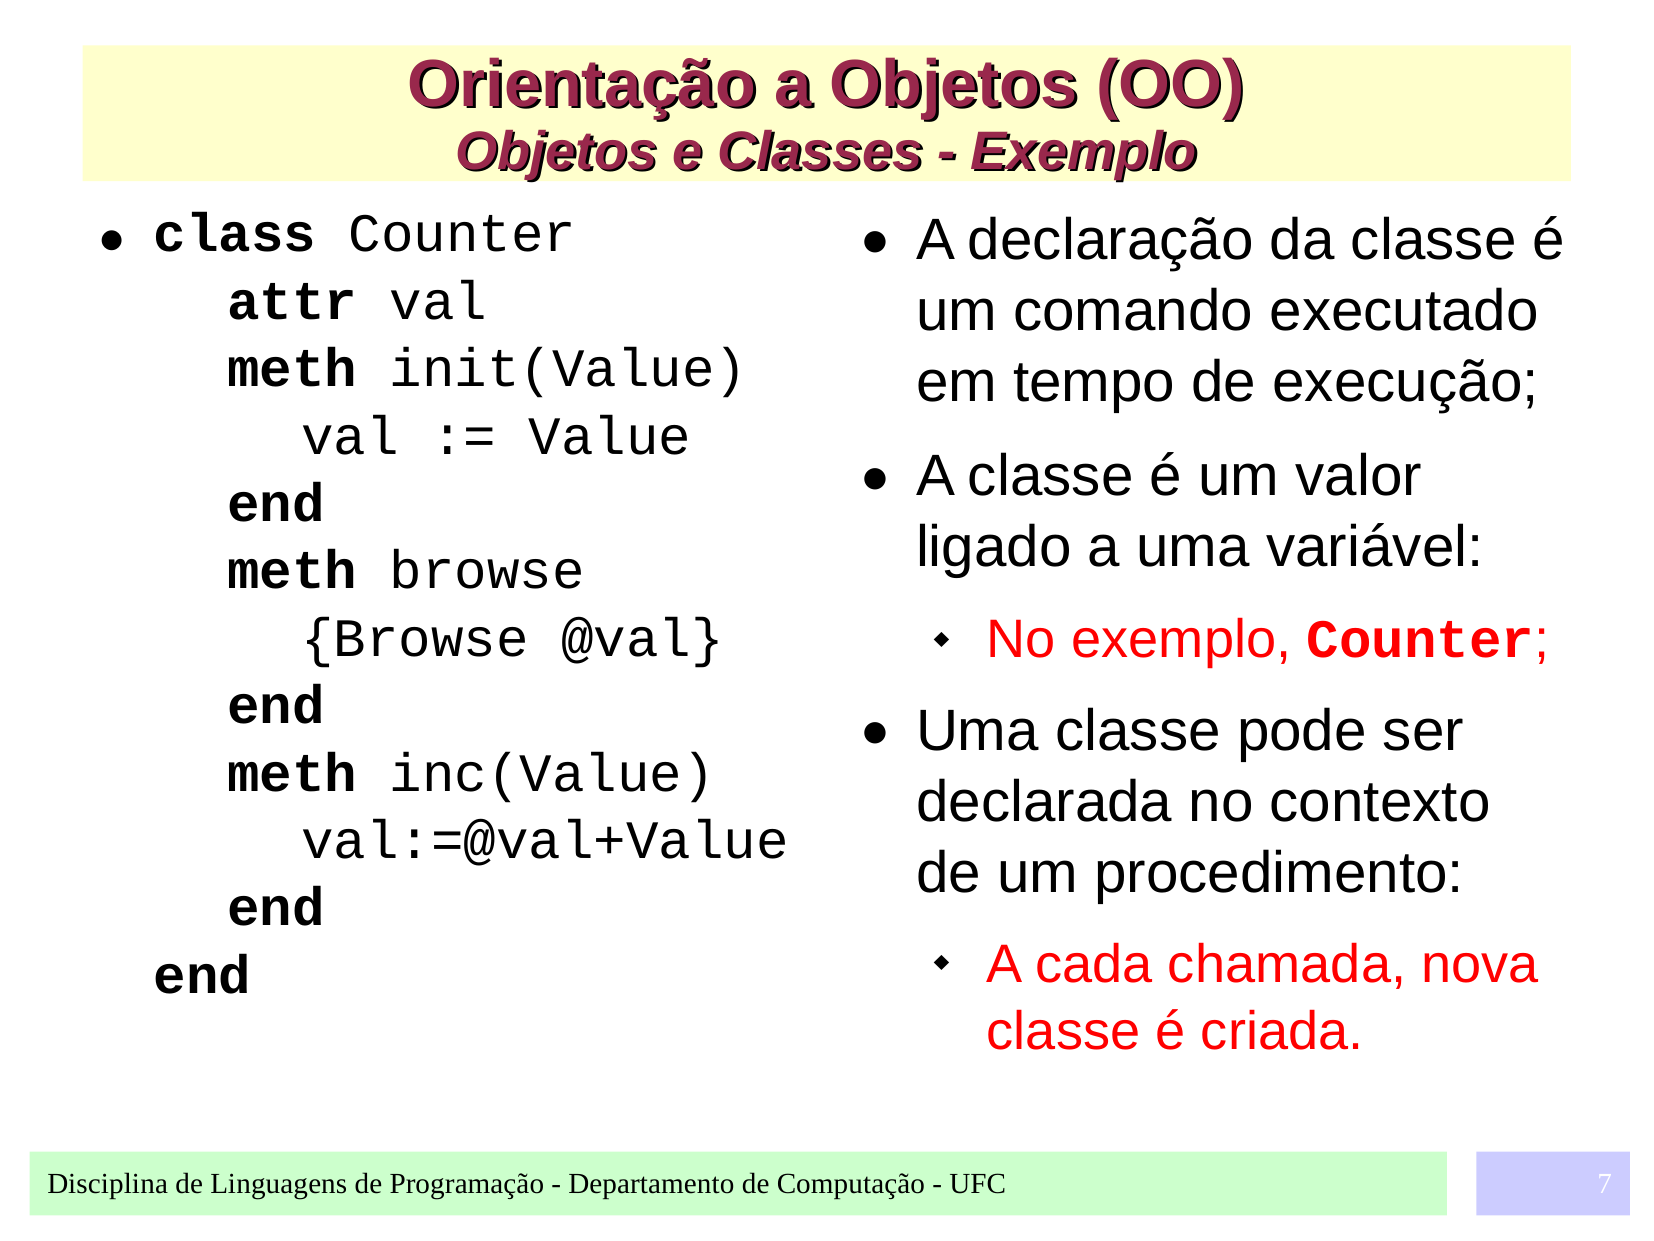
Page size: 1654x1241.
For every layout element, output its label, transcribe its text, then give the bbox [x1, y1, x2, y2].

list class Counter attr val meth init(Value) val := Value end meth browse {Browse @val} end meth inc(Value) val:=@val+Value end end [82, 206, 809, 1152]
list A declaração da classe é um comando executado em tempo de execução; A classe é um valor ligado a uma variável: No exemplo, Counter; Uma classe pode ser declarada no contexto de um procedimento: A cada chamada, nova classe é criada. [845, 206, 1572, 1137]
title Orientação a Objetos (OO) Objetos e Classes - Exemplo [82, 45, 1571, 182]
